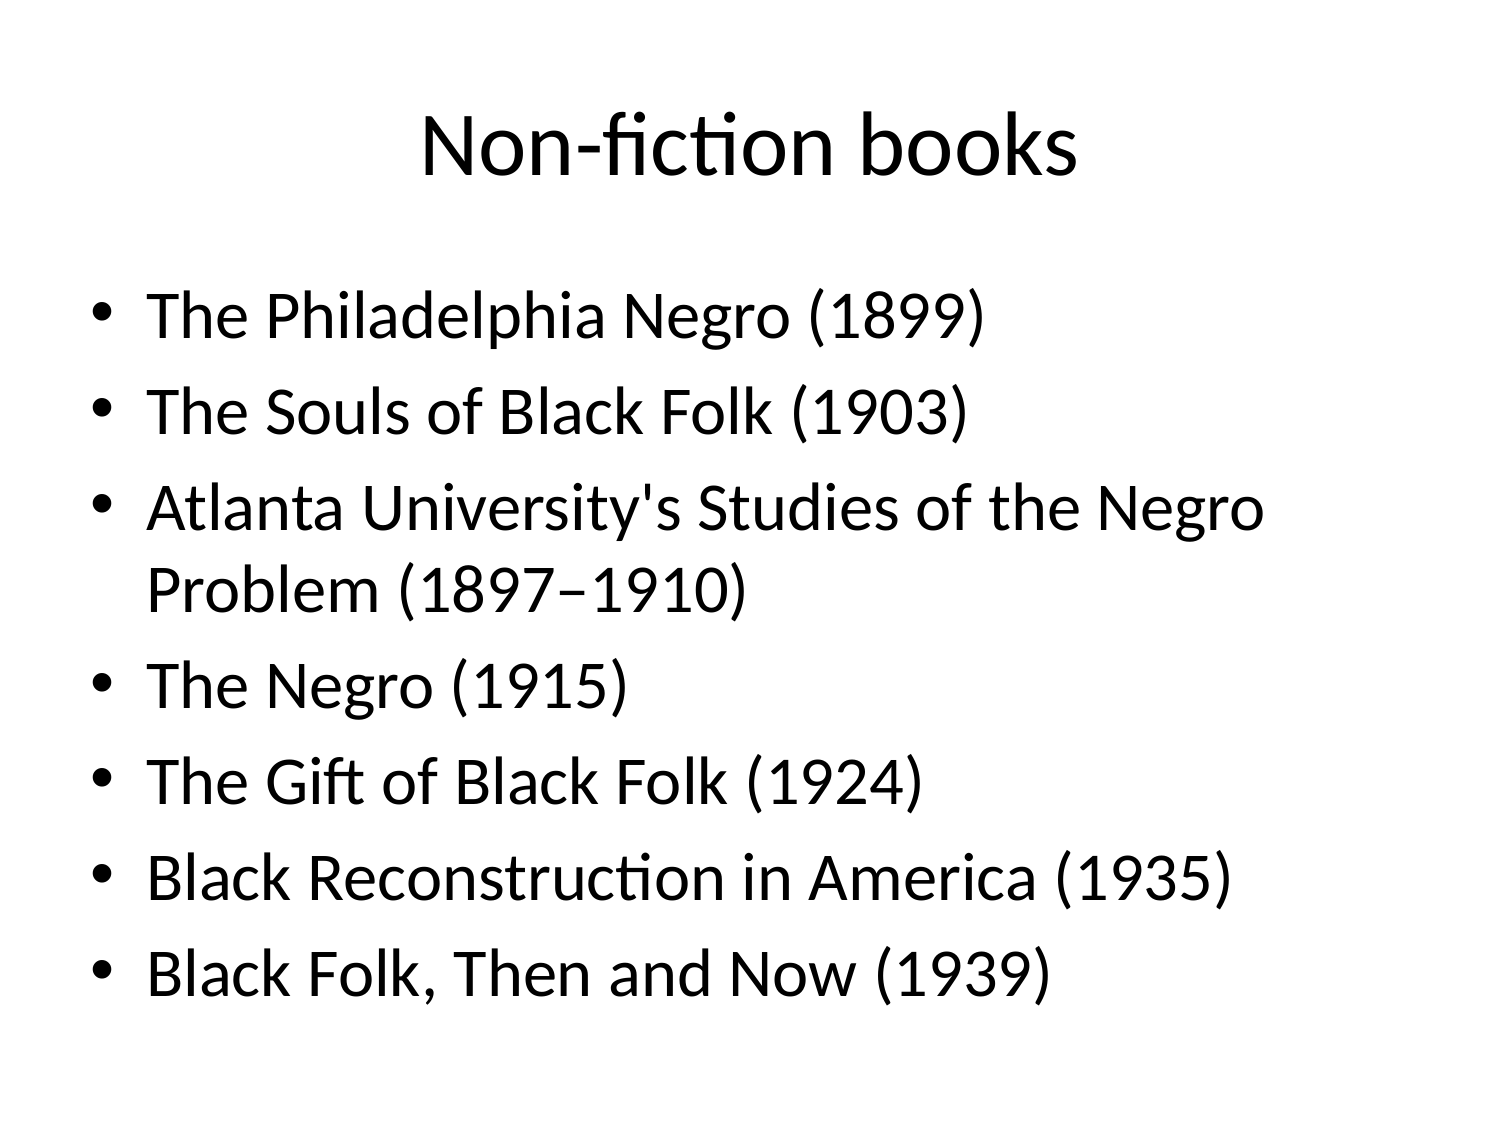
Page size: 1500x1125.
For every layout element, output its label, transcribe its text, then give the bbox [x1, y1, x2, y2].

title Non-fiction books [75, 45, 1425, 233]
list The Philadelphia Negro (1899) The Souls of Black Folk (1903) Atlanta University's Studies of the Negro Problem (1897–1910) The Negro (1915) The Gift of Black Folk (1924) Black Reconstruction in America (1935) Black Folk, Then and Now (1939) [75, 262, 1425, 1005]
